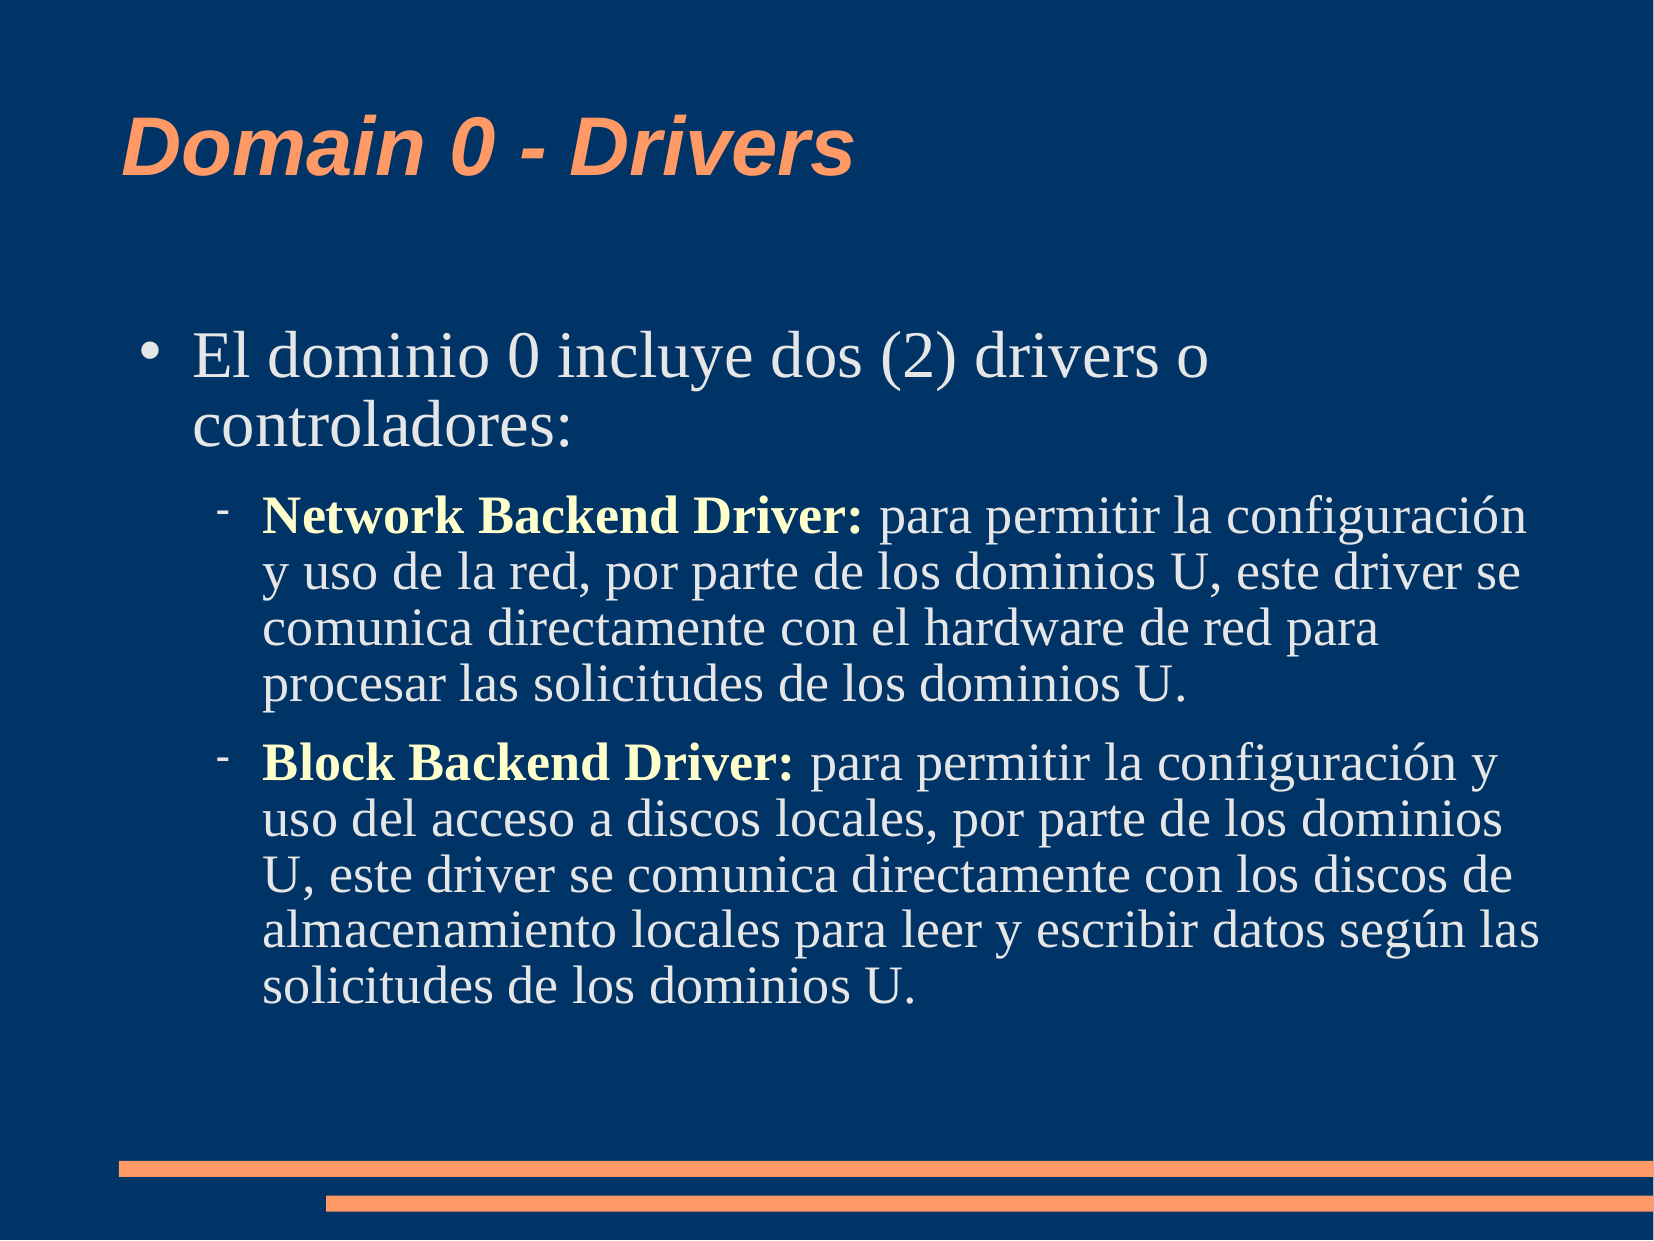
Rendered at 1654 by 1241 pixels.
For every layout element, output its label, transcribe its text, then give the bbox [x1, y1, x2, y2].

list El dominio 0 incluye dos (2) drivers o controladores: Network Backend Driver: para permitir la configuración y uso de la red, por parte de los dominios U, este driver se comunica directamente con el hardware de red para procesar las solicitudes de los dominios U. Block Backend Driver: para permitir la configuración y uso del acceso a discos locales, por parte de los dominios U, este driver se comunica directamente con los discos de almacenamiento locales para leer y escribir datos según las solicitudes de los dominios U. [121, 322, 1561, 1118]
title Domain 0 - Drivers [121, 46, 1534, 254]
